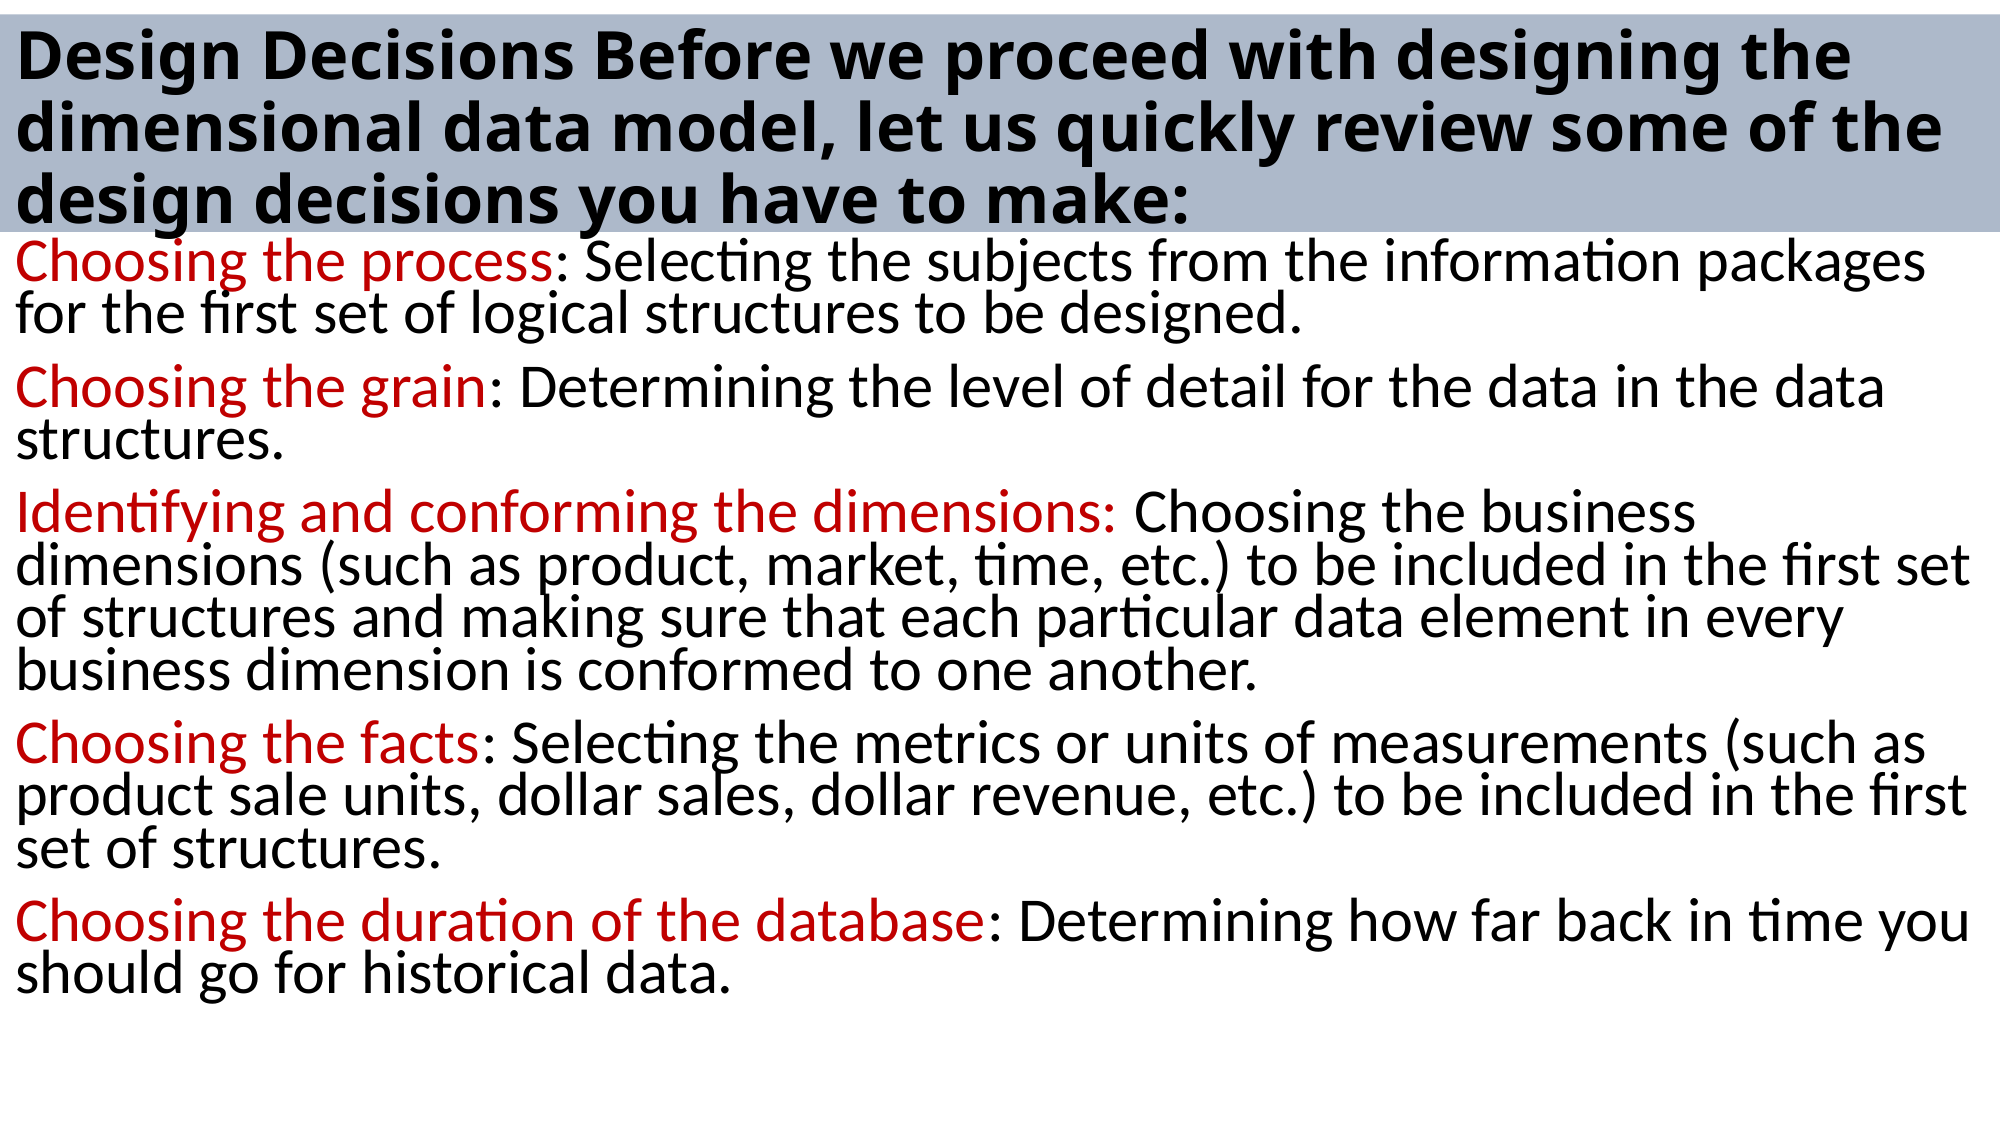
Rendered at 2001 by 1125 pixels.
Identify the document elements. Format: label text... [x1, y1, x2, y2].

title Design Decisions Before we proceed with designing the dimensional data model, let us quickly review some of the design decisions you have to make: [0, 14, 2000, 231]
list Choosing the process: Selecting the subjects from the information packages for the first set of logical structures to be designed. Choosing the grain: Determining the level of detail for the data in the data structures. Identifying and conforming the dimensions: Choosing the business dimensions (such as product, market, time, etc.) to be included in the first set of structures and making sure that each particular data element in every business dimension is conformed to one another. Choosing the facts: Selecting the metrics or units of measurements (such as product sale units, dollar sales, dollar revenue, etc.) to be included in the first set of structures. Choosing the duration of the database: Determining how far back in time you should go for historical data. [0, 231, 2000, 1066]
